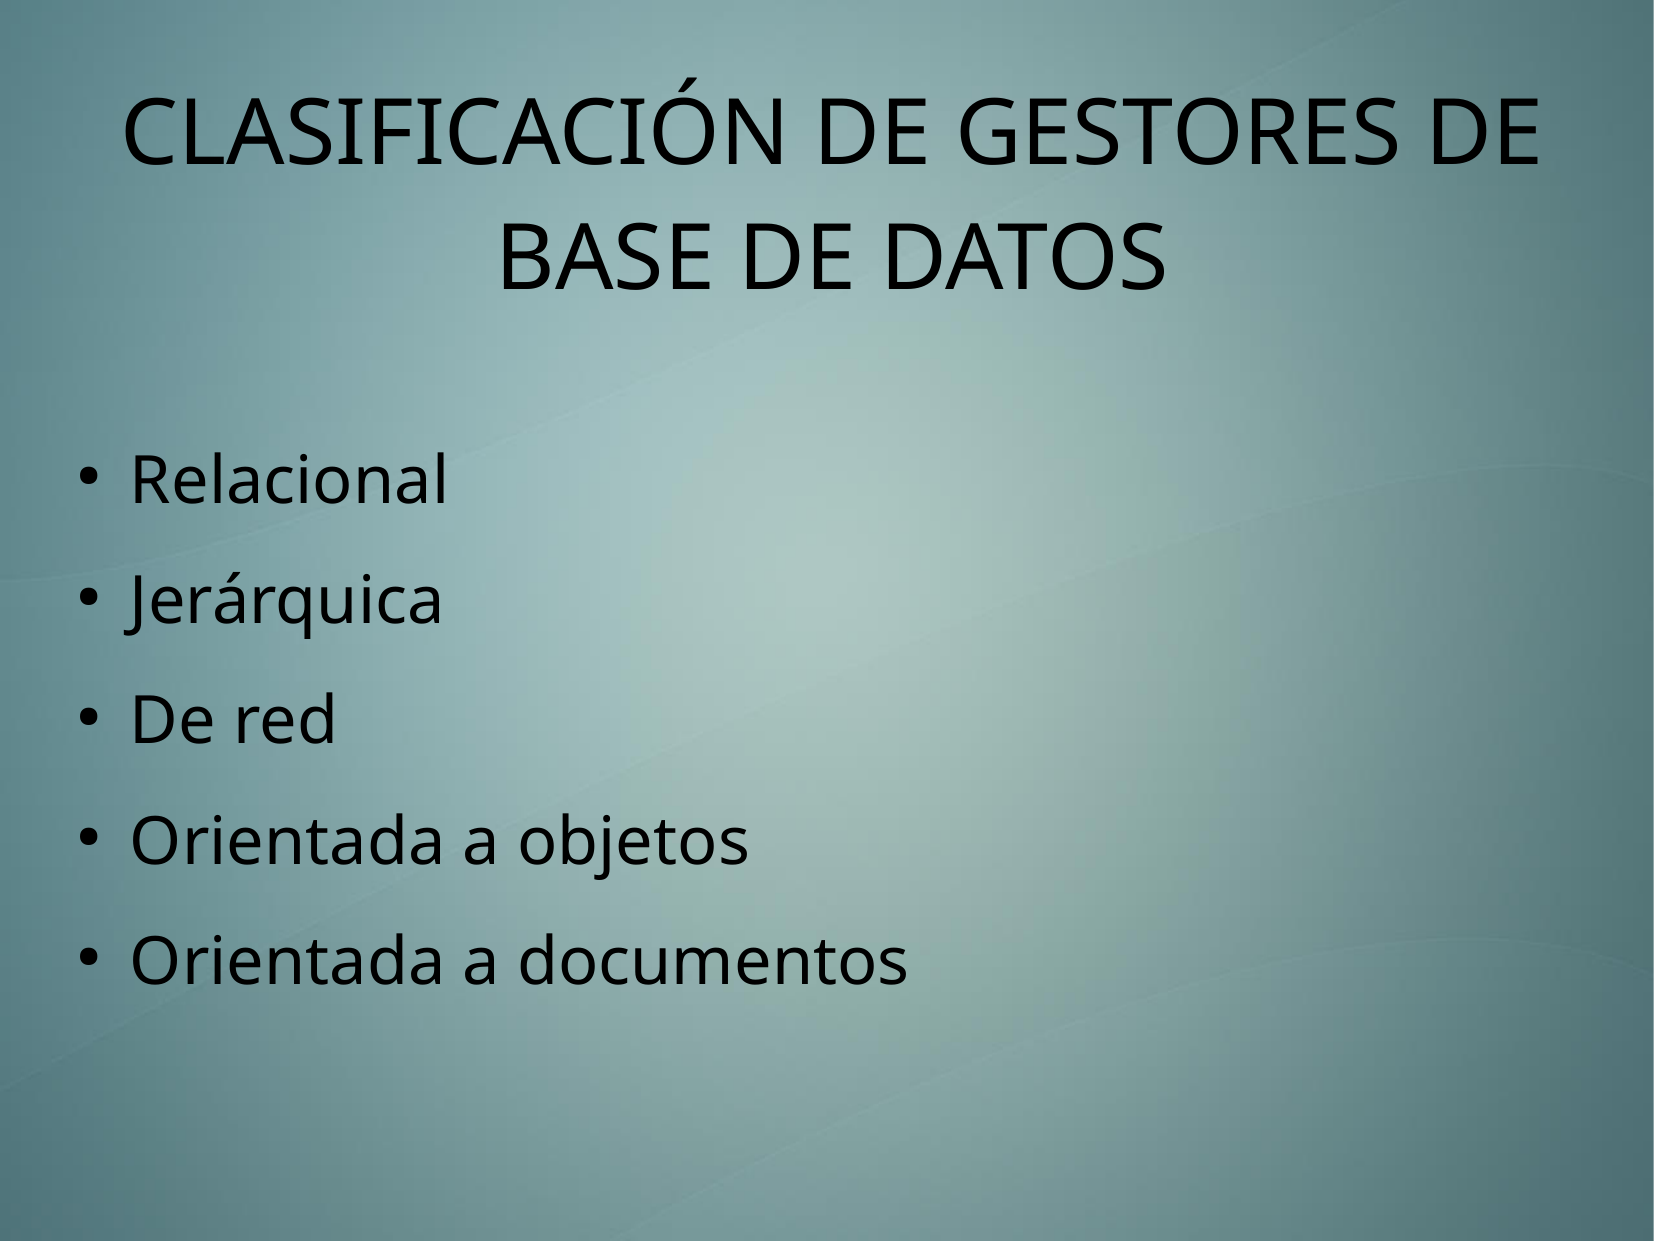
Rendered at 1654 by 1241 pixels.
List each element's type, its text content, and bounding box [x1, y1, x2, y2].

title CLASIFICACIÓN DE GESTORES DE BASE DE DATOS [88, 88, 1577, 296]
picture [0, 0, 1654, 1241]
list Relacional Jerárquica De red Orientada a objetos Orientada a documentos [59, 432, 1548, 1152]
